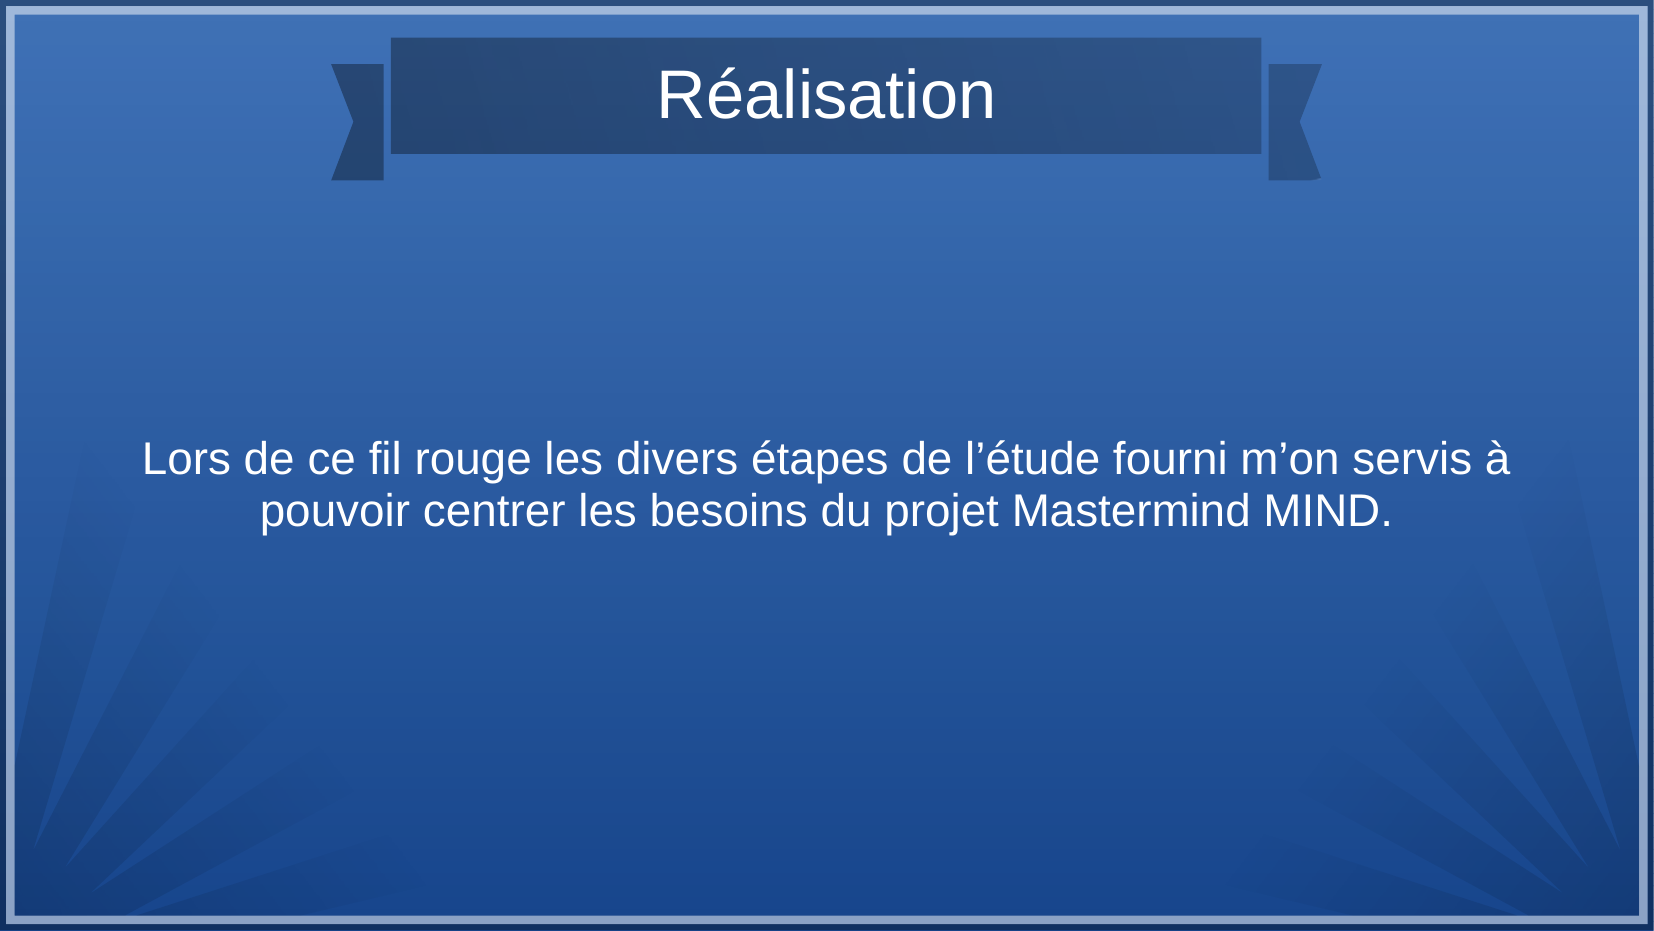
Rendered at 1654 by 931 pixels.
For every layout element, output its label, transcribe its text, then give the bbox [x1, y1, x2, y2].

text_box Lors de ce fil rouge les divers étapes de l’étude fourni m’on servis à pouvoir centrer les besoins du projet Mastermind MIND. [82, 224, 1571, 848]
title Réalisation [389, 35, 1264, 154]
